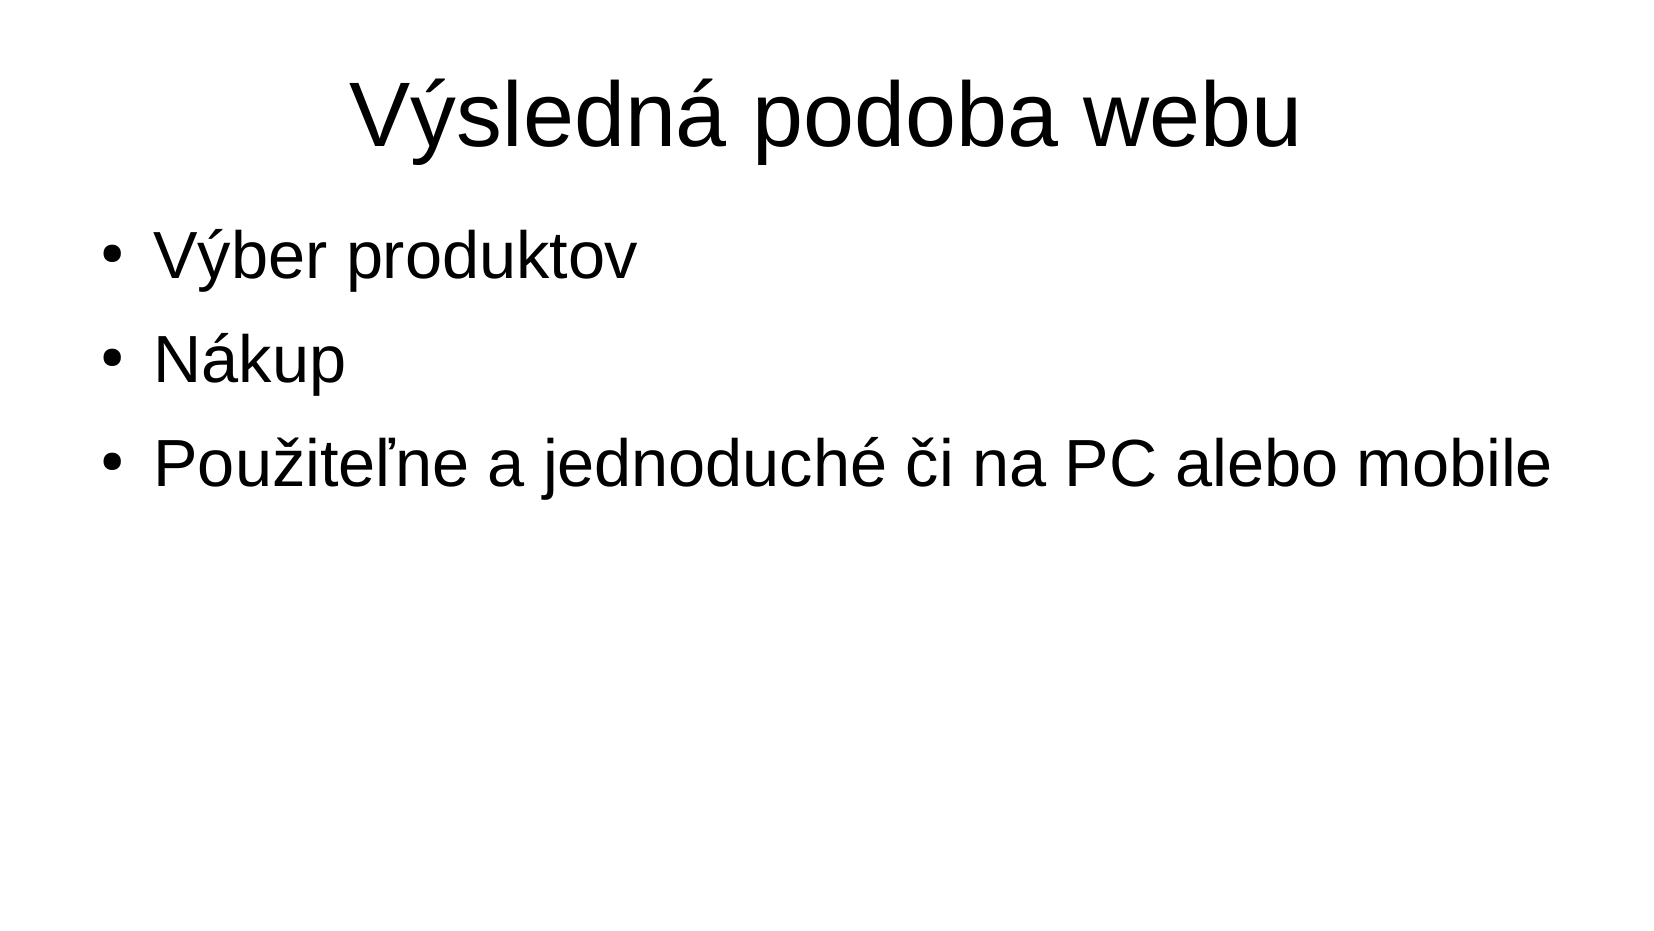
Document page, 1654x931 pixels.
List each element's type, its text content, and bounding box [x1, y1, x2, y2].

list Výber produktov Nákup Použiteľne a jednoduché či na PC alebo mobile [82, 217, 1571, 758]
title Výsledná podoba webu [82, 37, 1571, 193]
